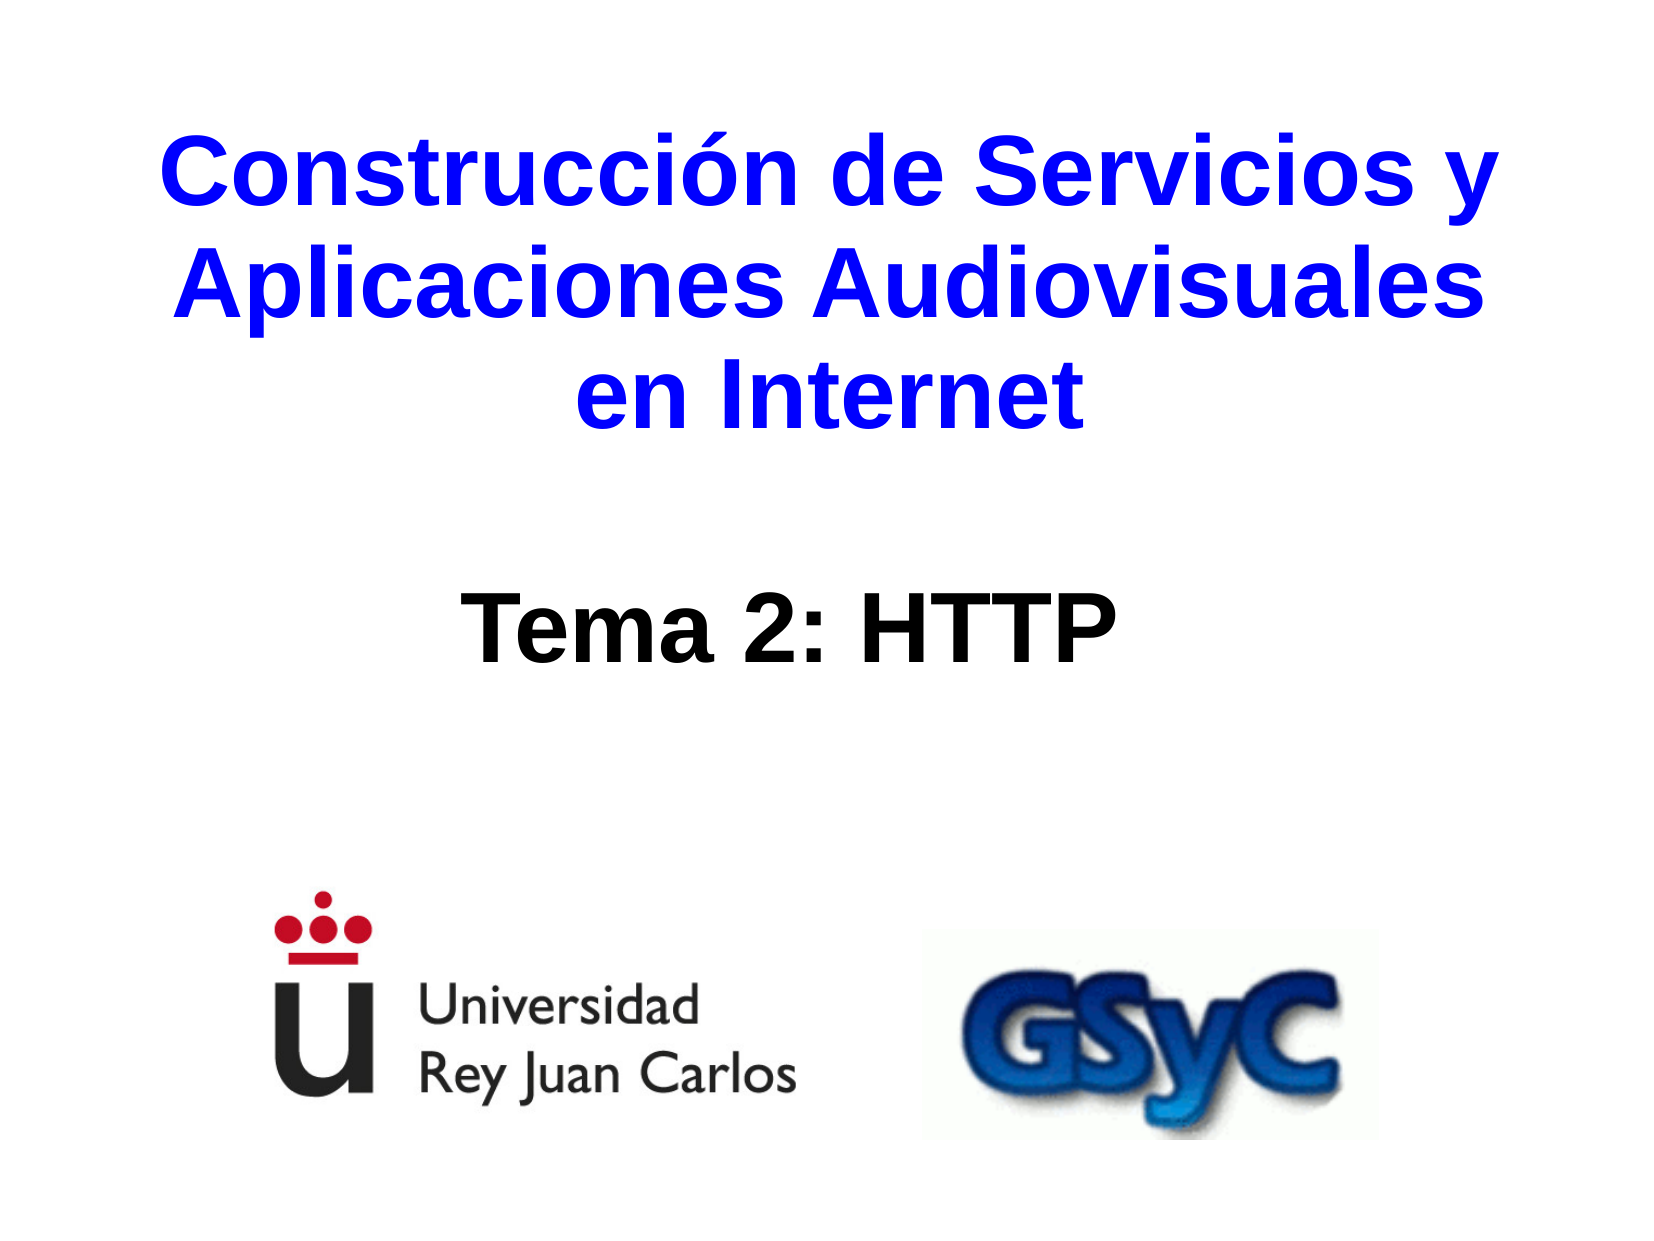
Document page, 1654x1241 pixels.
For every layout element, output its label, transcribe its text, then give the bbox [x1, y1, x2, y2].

title Tema 2: HTTP [105, 515, 1476, 740]
picture [922, 929, 1379, 1141]
picture [240, 869, 824, 1126]
title Construcción de Servicios y Aplicaciones Audiovisuales en Internet [144, 114, 1516, 451]
